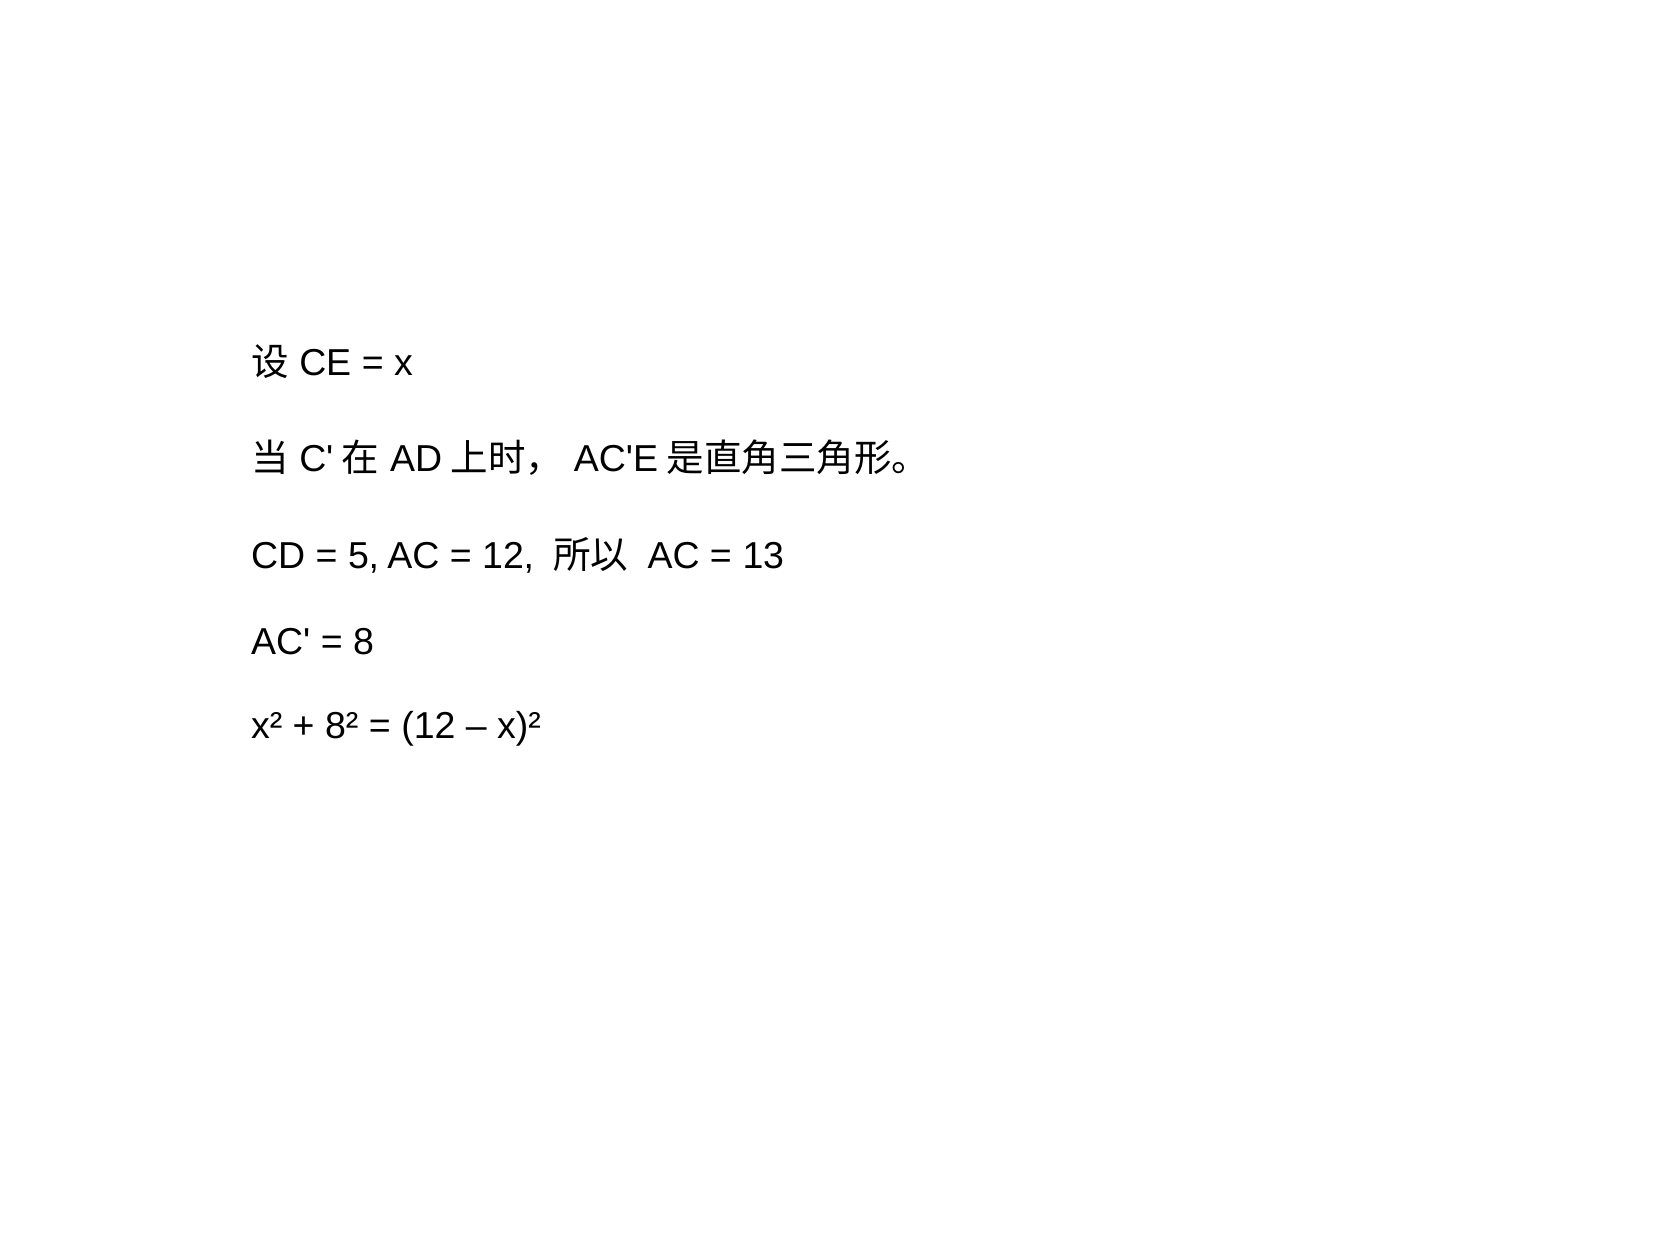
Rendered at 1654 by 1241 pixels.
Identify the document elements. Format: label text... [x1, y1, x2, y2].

text_box 设CE = x 当C'在AD上时，AC'E是直角三角形。 CD = 5, AC = 12, 所以 AC = 13 AC' = 8 x² + 8² = (12 – x)² [236, 324, 871, 803]
